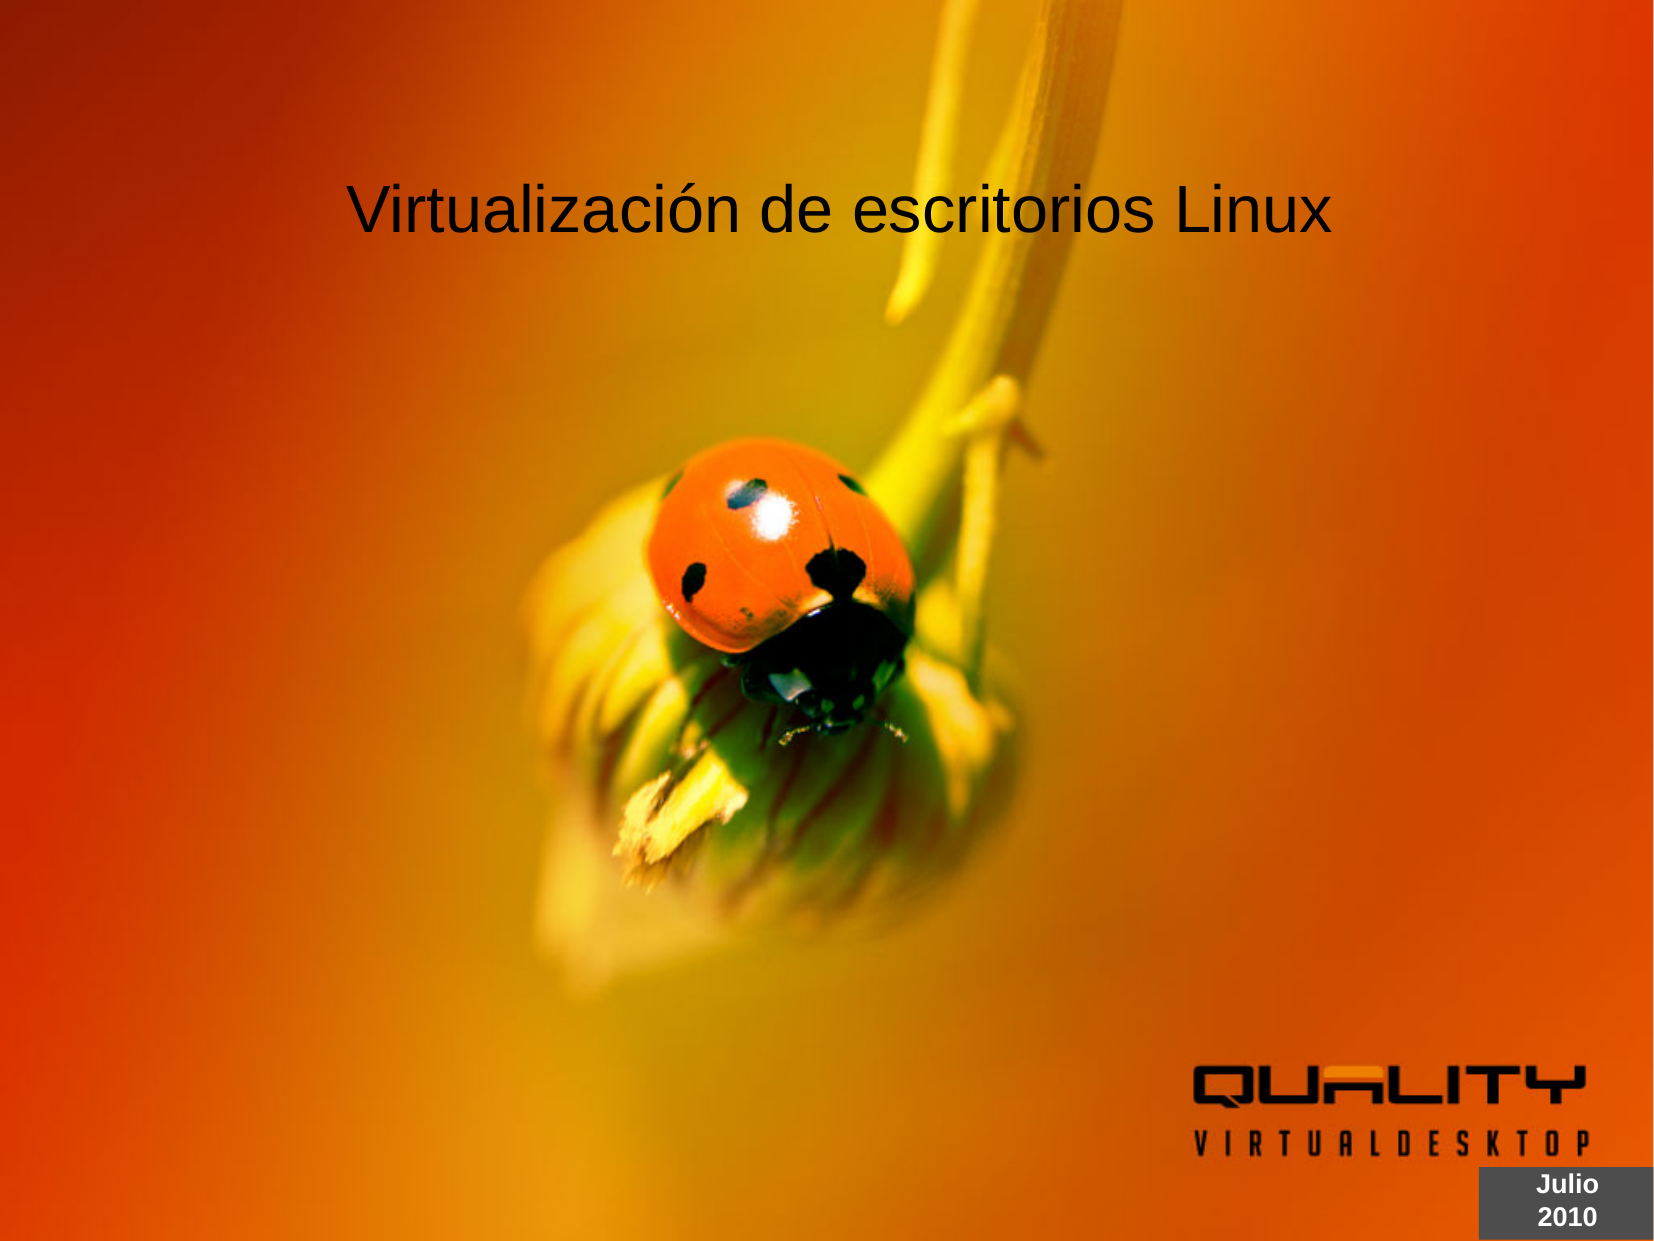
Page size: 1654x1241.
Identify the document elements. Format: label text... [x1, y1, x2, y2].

text_box Virtualización de escritorios Linux [315, 61, 1366, 350]
picture [0, 0, 1654, 1241]
text_box Julio 2010 [1478, 1167, 1654, 1240]
